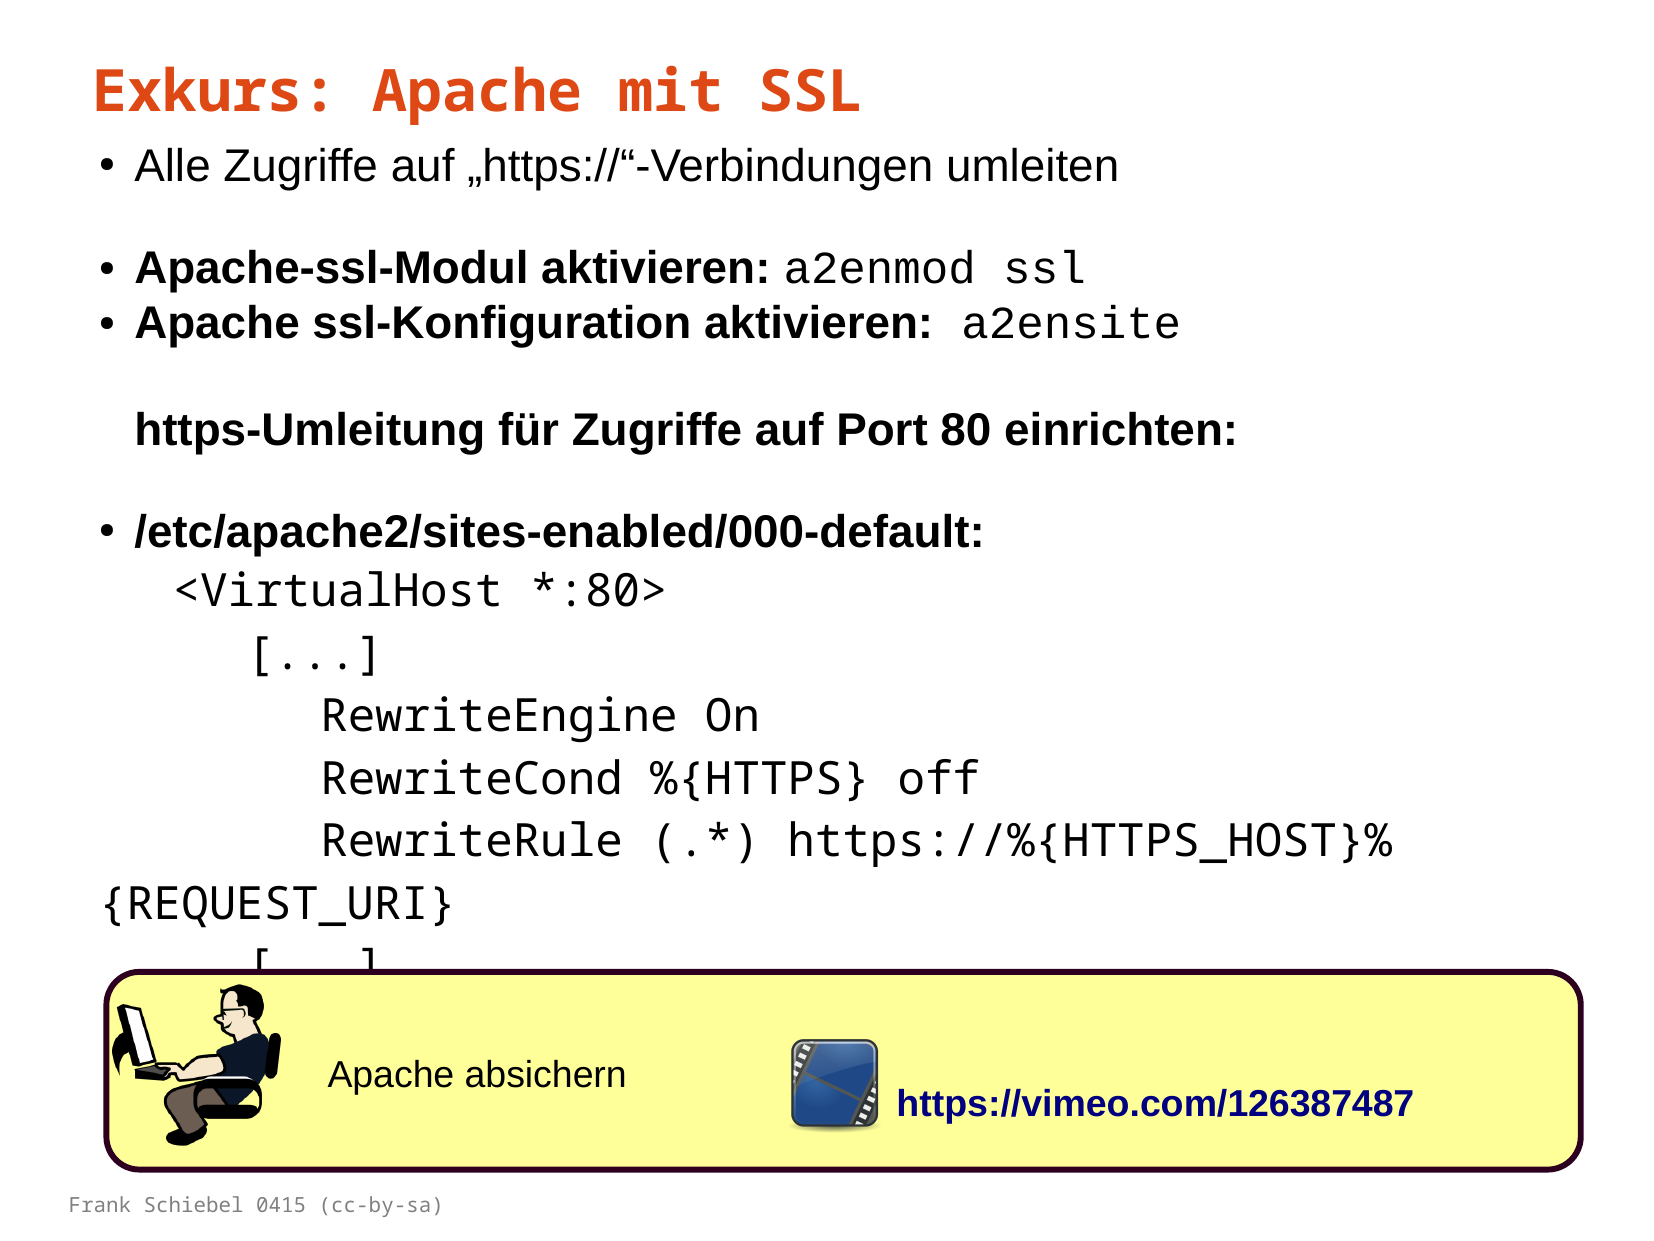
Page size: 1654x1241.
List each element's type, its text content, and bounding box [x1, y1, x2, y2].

text_box Exkurs: Apache mit SSL [78, 42, 1130, 117]
picture [112, 984, 281, 1146]
text_box [106, 971, 1581, 1170]
text_box Apache absichern [312, 1045, 642, 1103]
text_box https://vimeo.com/126387487 [882, 1075, 1505, 1133]
picture [787, 1039, 882, 1133]
text_box Alle Zugriffe auf „https://“-Verbindungen umleiten Apache-ssl-Modul aktivieren: a2enmod ssl Apache ssl-Konfiguration aktivieren: a2ensite https-Umleitung für Zugriffe auf Port 80 einrichten: /etc/apache2/sites-enabled/000-default: <VirtualHost *:80> [...] RewriteEngine On RewriteCond %{HTTPS} off RewriteRule (.*) https://%{HTTPS_HOST}%{REQUEST_URI} [...] </VirtualHost> [84, 132, 1573, 924]
